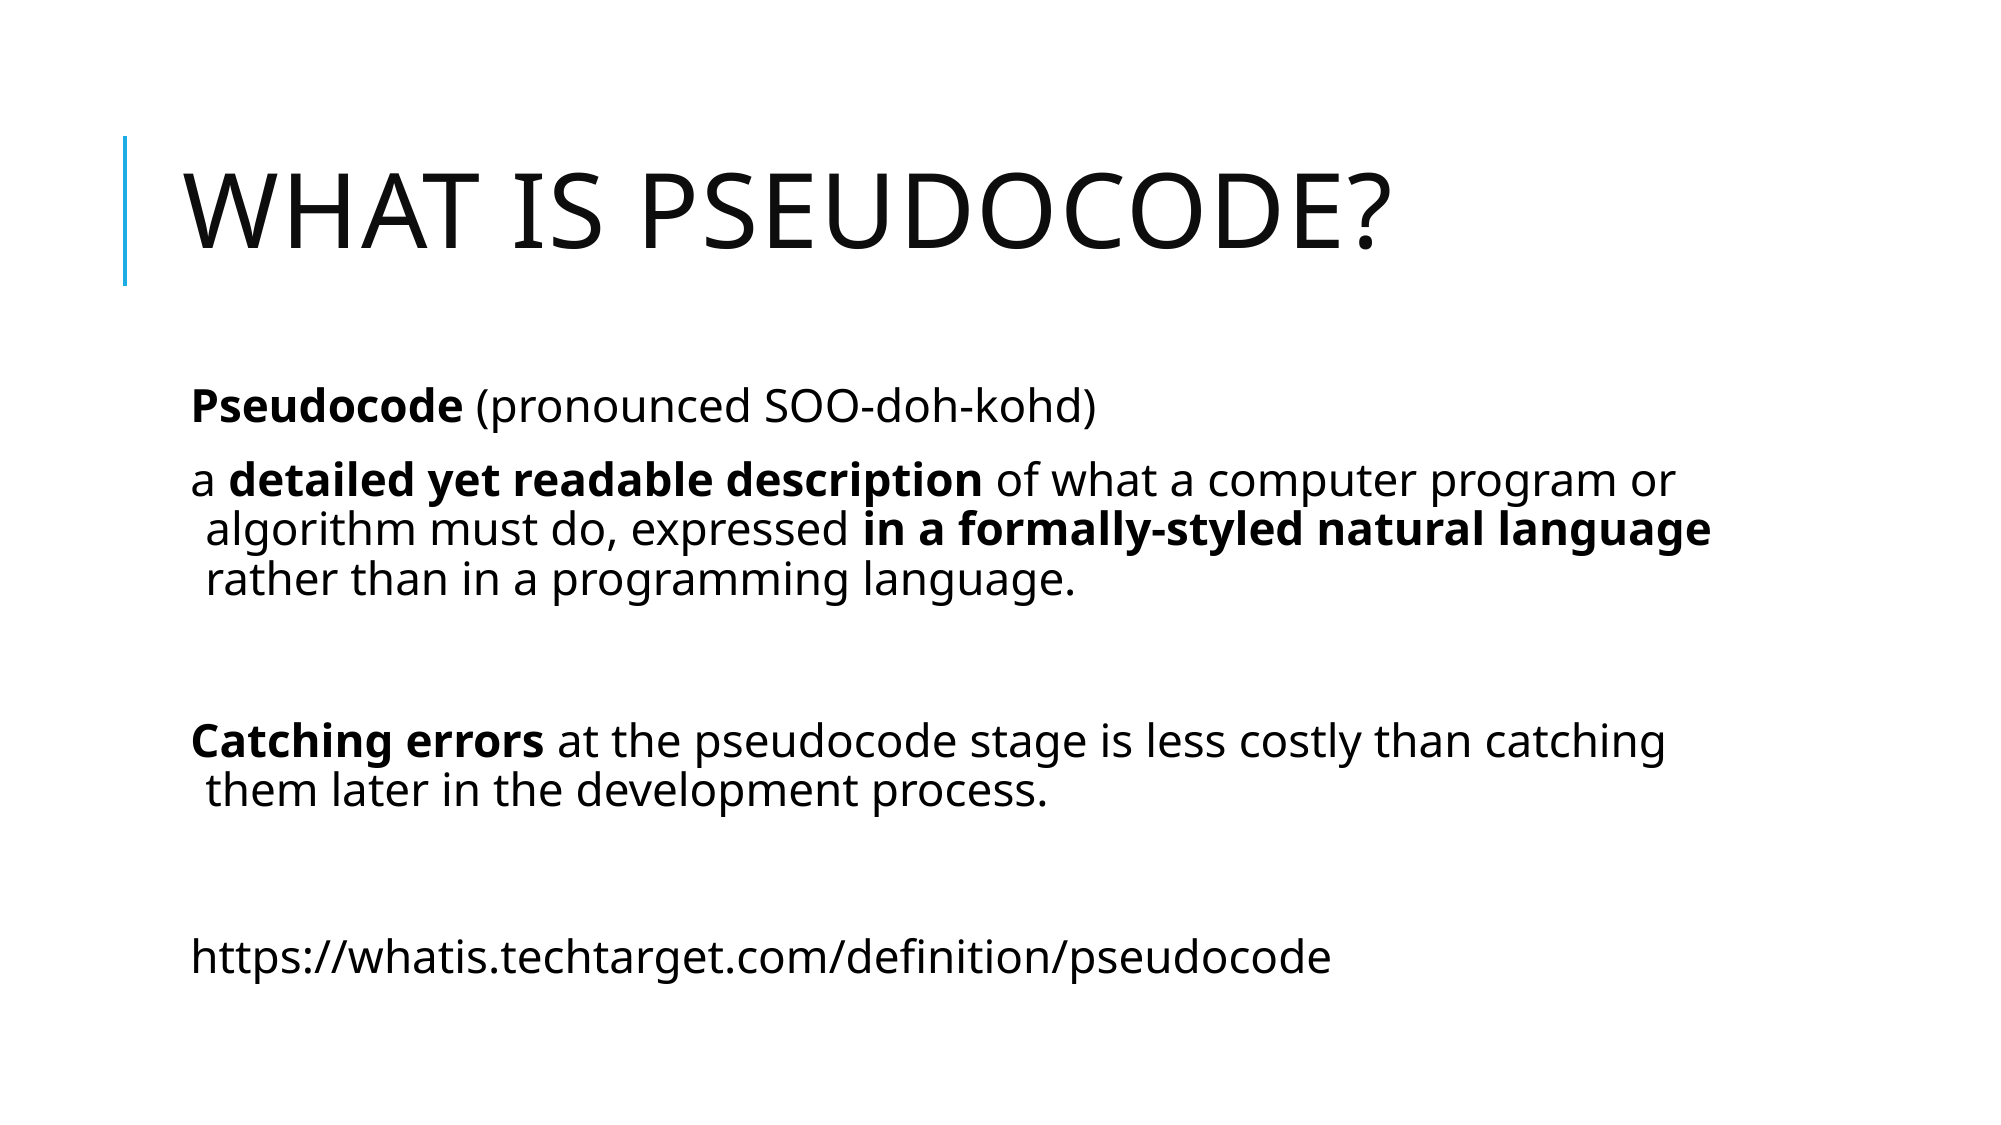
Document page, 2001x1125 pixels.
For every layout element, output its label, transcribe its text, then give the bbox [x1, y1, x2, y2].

title What is pseudocode? [168, 96, 1763, 343]
list Pseudocode (pronounced SOO-doh-kohd) a detailed yet readable description of what a computer program or algorithm must do, expressed in a formally-styled natural language rather than in a programming language. Catching errors at the pseudocode stage is less costly than catching them later in the development process. https://whatis.techtarget.com/definition/pseudocode [168, 375, 1763, 1036]
